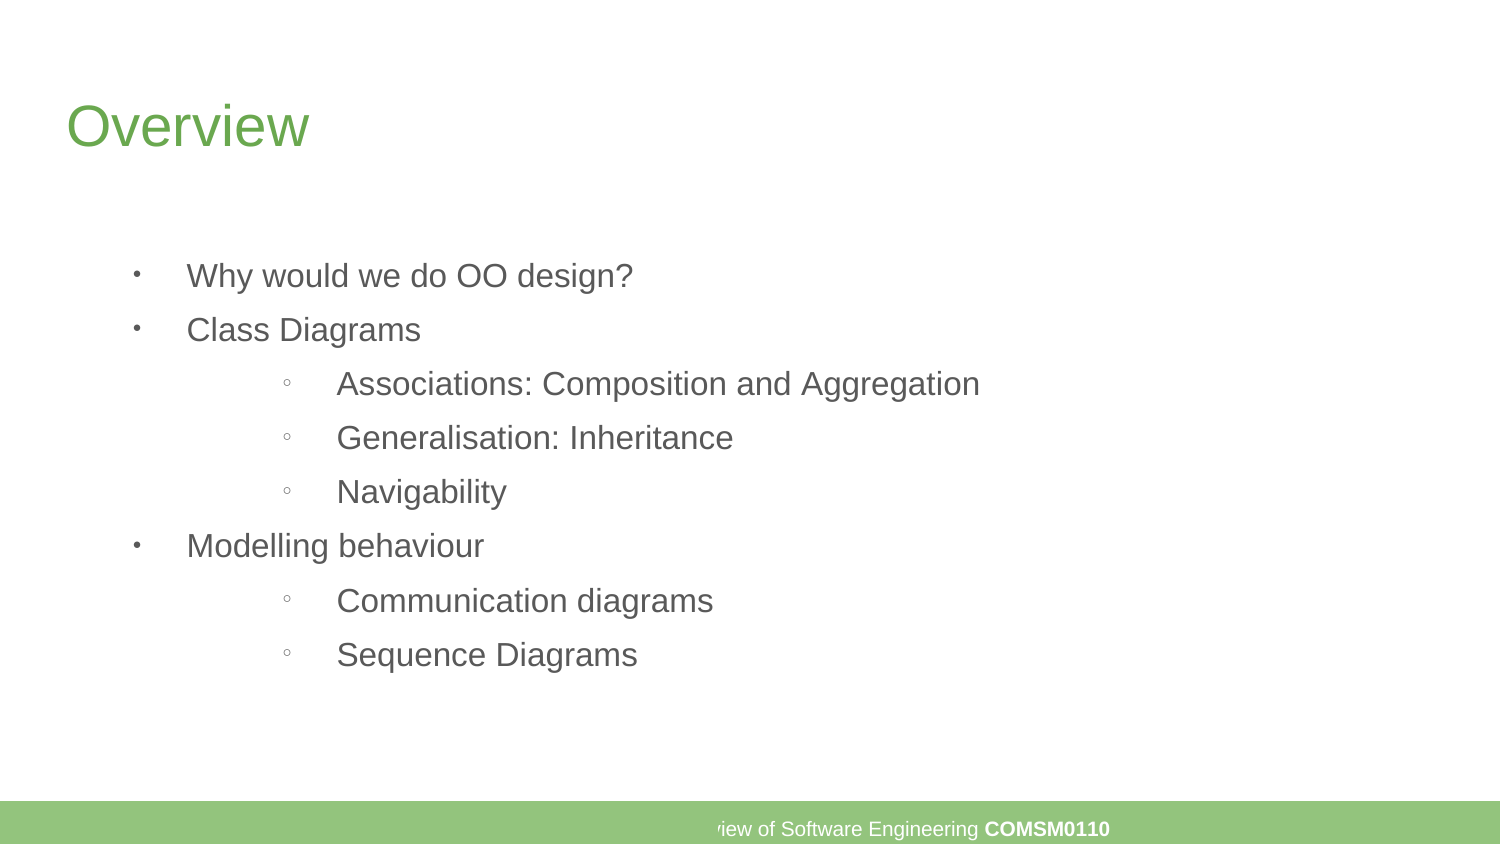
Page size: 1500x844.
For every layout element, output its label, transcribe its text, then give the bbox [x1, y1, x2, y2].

title Overview [51, 72, 1449, 167]
list Why would we do OO design? Class Diagrams Associations: Composition and Aggregation Generalisation: Inheritance Navigability Modelling behaviour Communication diagrams Sequence Diagrams [75, 232, 1430, 728]
